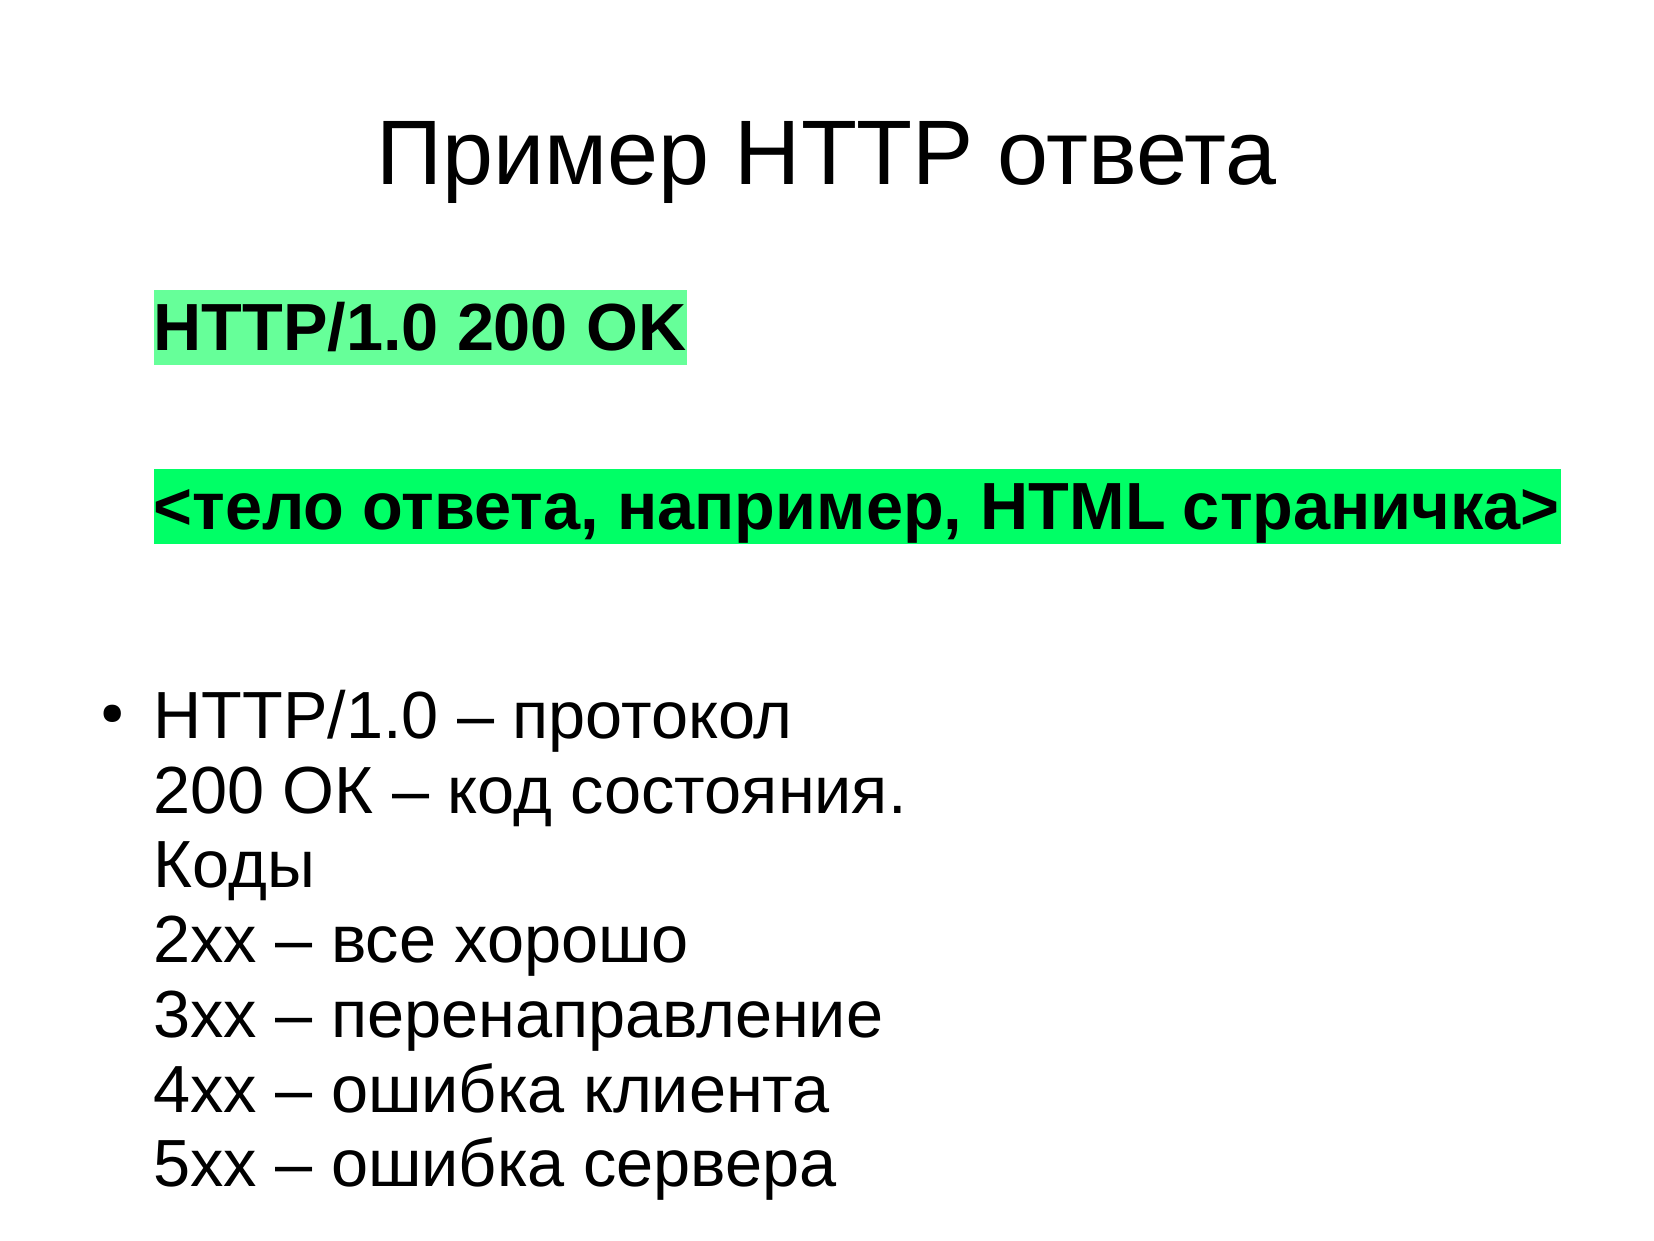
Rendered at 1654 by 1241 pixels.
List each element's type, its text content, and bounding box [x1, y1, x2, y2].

list HTTP/1.0 200 OK <тело ответа, например, HTML страничка> HTTP/1.0 – протокол 200 ОК – код состояния. Коды 2хх – все хорошо 3хх – перенаправление 4хх – ошибка клиента 5хх – ошибка сервера [82, 290, 1571, 1202]
title Пример HTTP ответа [82, 49, 1571, 257]
